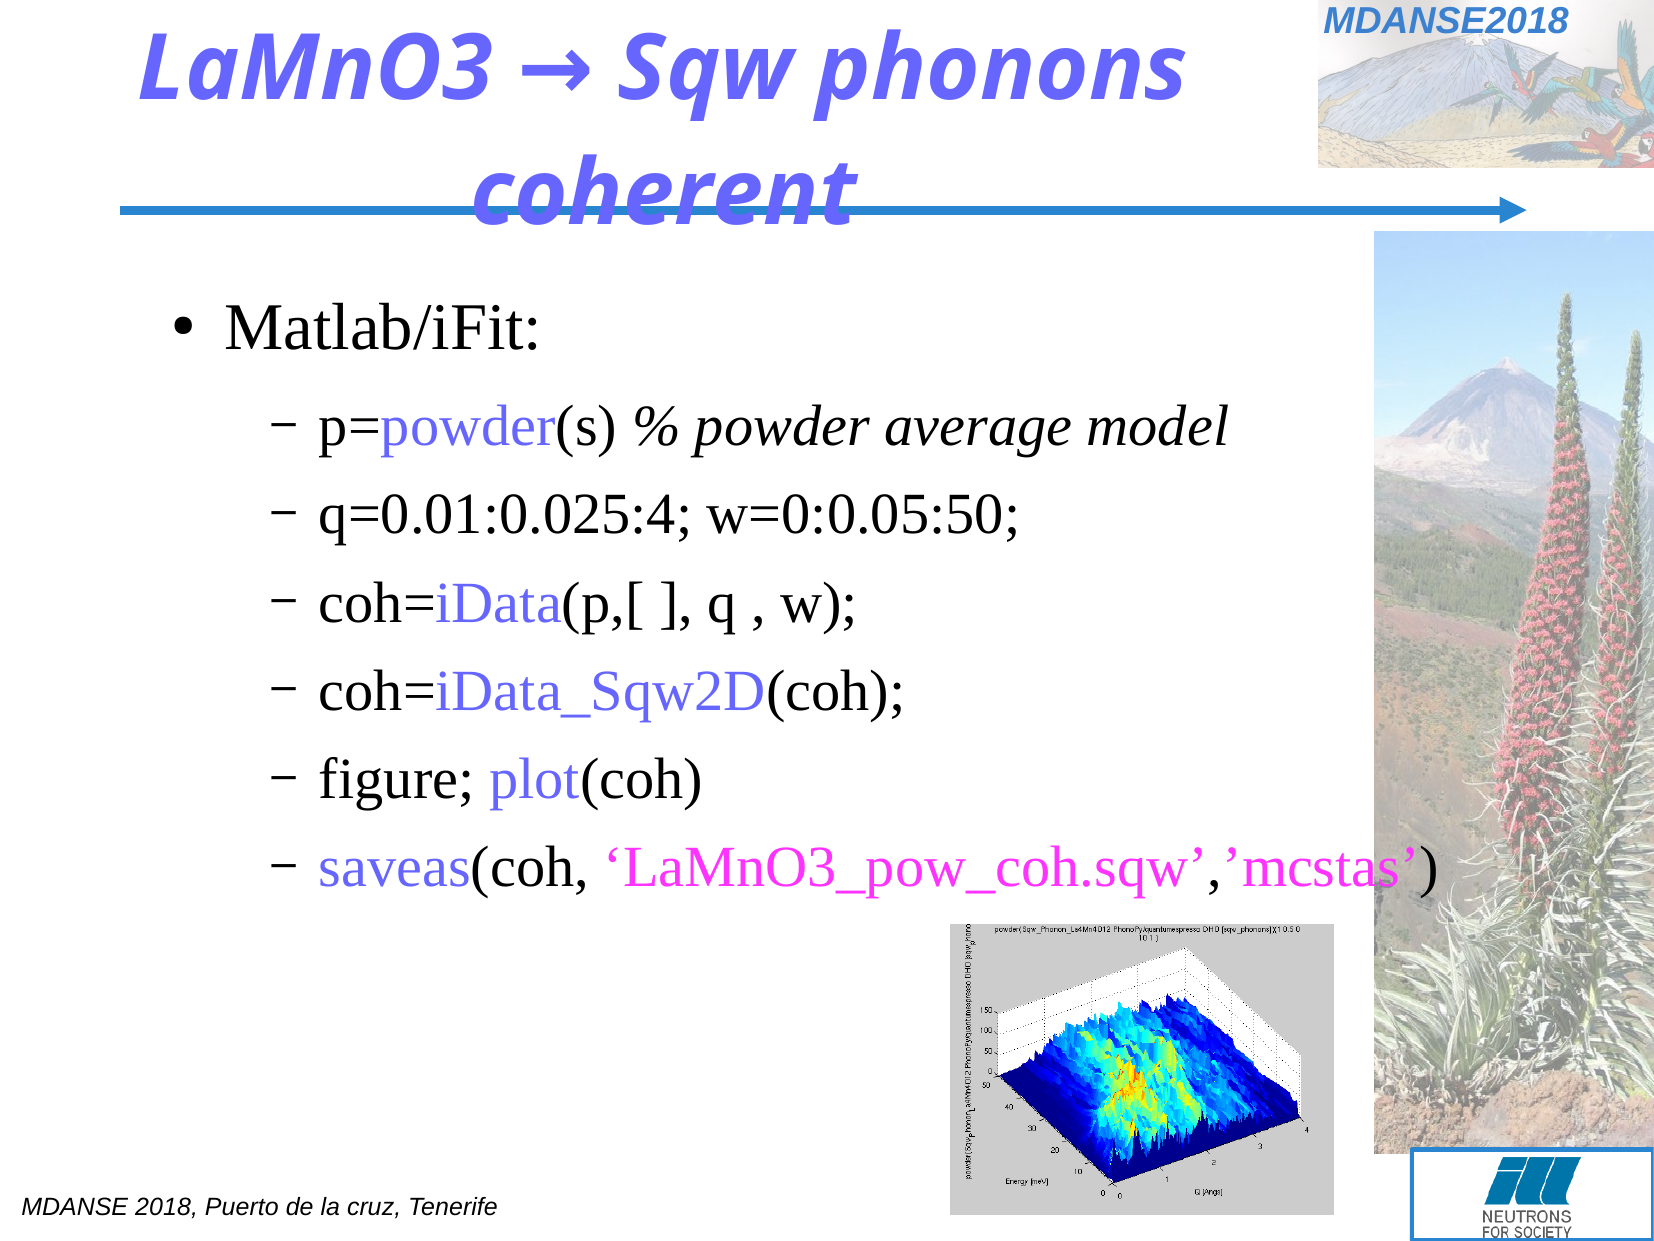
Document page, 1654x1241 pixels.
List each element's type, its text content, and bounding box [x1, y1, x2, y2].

list Matlab/iFit: p=powder(s) % powder average model q=0.01:0.025:4; w=0:0.05:50; coh=iData(p,[ ], q , w); coh=iData_Sqw2D(coh); figure; plot(coh) saveas(coh, ‘LaMnO3_pow_coh.sqw’,’mcstas’) [82, 290, 1571, 1010]
picture [950, 924, 1334, 1215]
picture [1479, 1153, 1583, 1241]
title LaMnO3 → Sqw phonons coherent [0, 8, 1328, 245]
